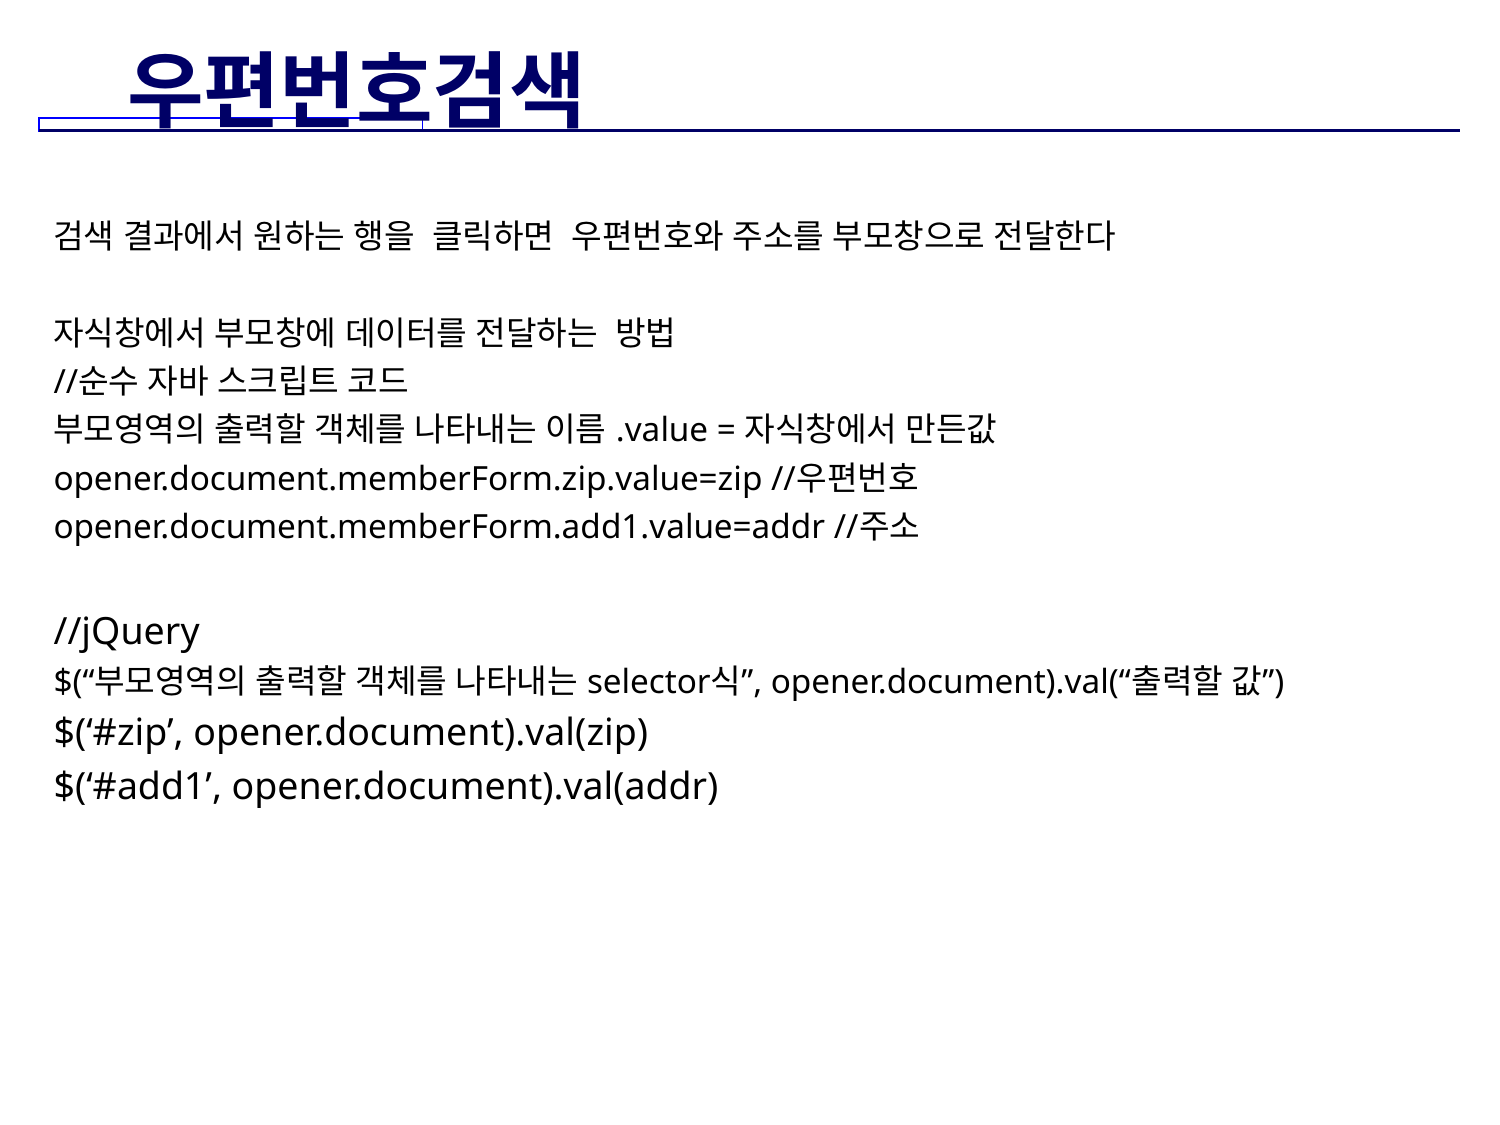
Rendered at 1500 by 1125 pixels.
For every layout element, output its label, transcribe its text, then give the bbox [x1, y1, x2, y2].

title 우편번호검색 [112, 30, 1391, 125]
list 검색 결과에서 원하는 행을 클릭하면 우편번호와 주소를 부모창으로 전달한다 자식창에서 부모창에 데이터를 전달하는 방법 //순수 자바 스크립트 코드 부모영역의 출력할 객체를 나타내는 이름 .value = 자식창에서 만든값 opener.document.memberForm.zip.value=zip //우편번호 opener.document.memberForm.add1.value=addr //주소 //jQuery $(“부모영역의 출력할 객체를 나타내는 selector식”, opener.document).val(“출력할 값”) $(‘#zip’, opener.document).val(zip) $(‘#add1’, opener.document).val(addr) [38, 208, 1460, 932]
